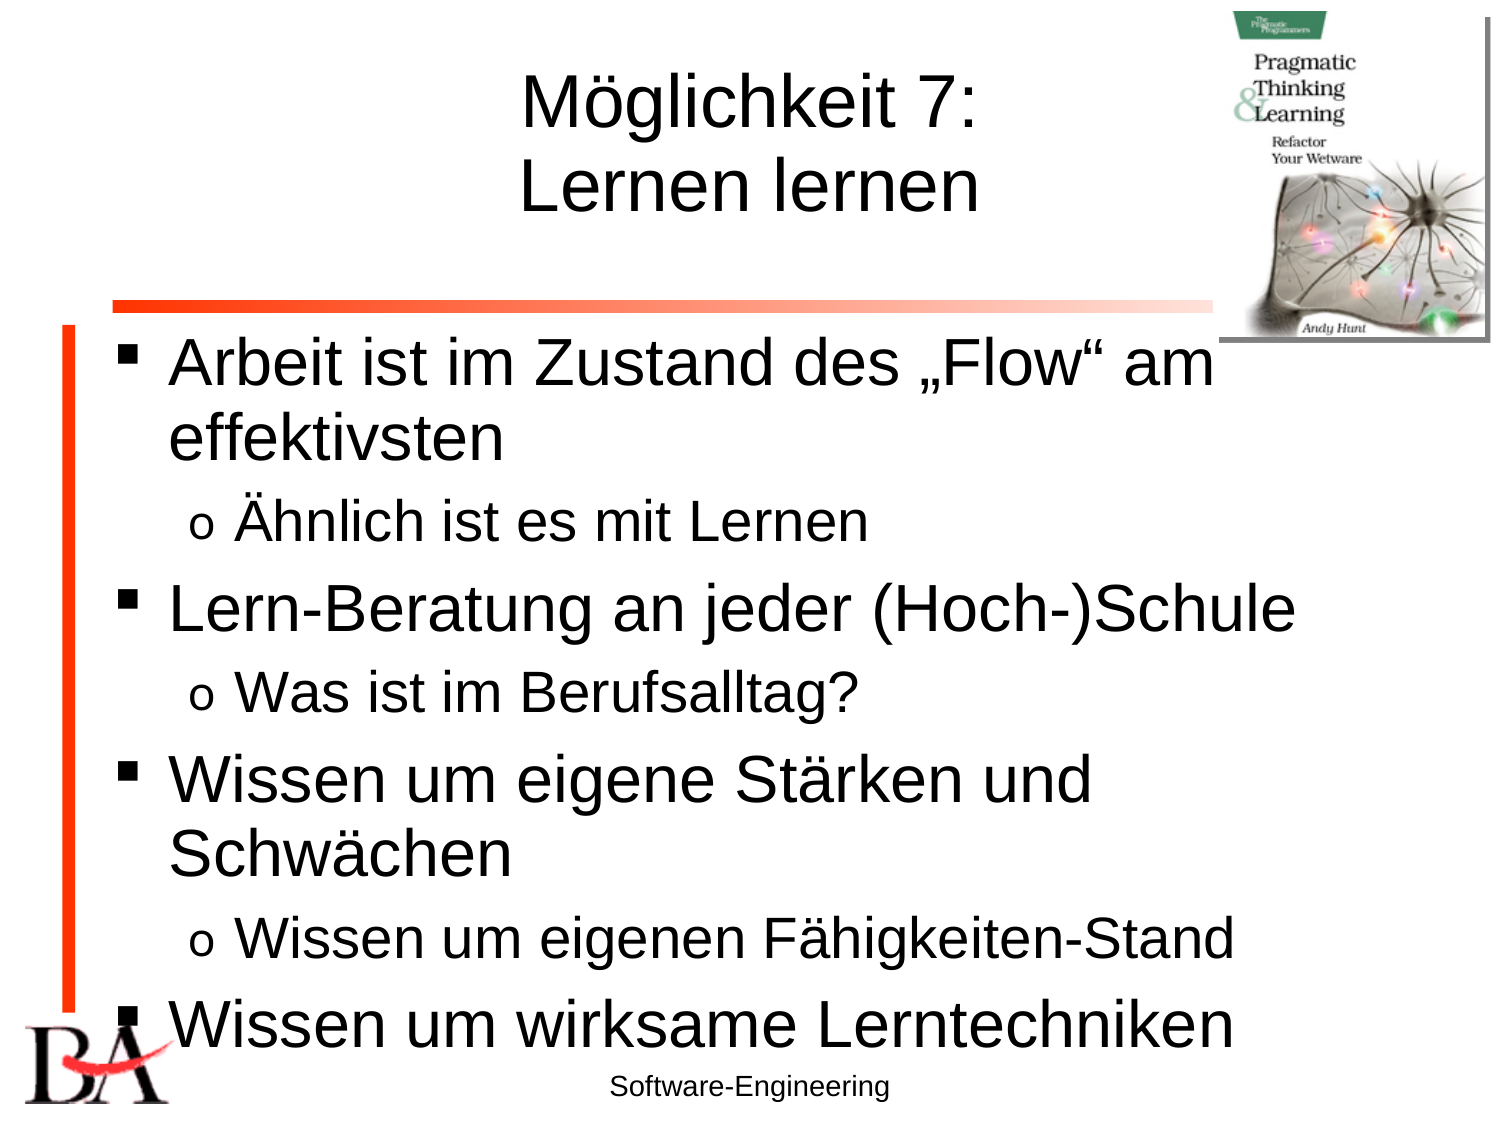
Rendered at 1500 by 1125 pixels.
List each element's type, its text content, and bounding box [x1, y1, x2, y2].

title Möglichkeit 7: Lernen lernen [112, 28, 1213, 259]
picture [1213, 11, 1485, 337]
list Arbeit ist im Zustand des „Flow“ am effektivsten Ähnlich ist es mit Lernen Lern-Beratung an jeder (Hoch-)Schule Was ist im Berufsalltag? Wissen um eigene Stärken und Schwächen Wissen um eigenen Fähigkeiten-Stand Wissen um wirksame Lerntechniken [112, 324, 1388, 1062]
picture [24, 1024, 175, 1104]
